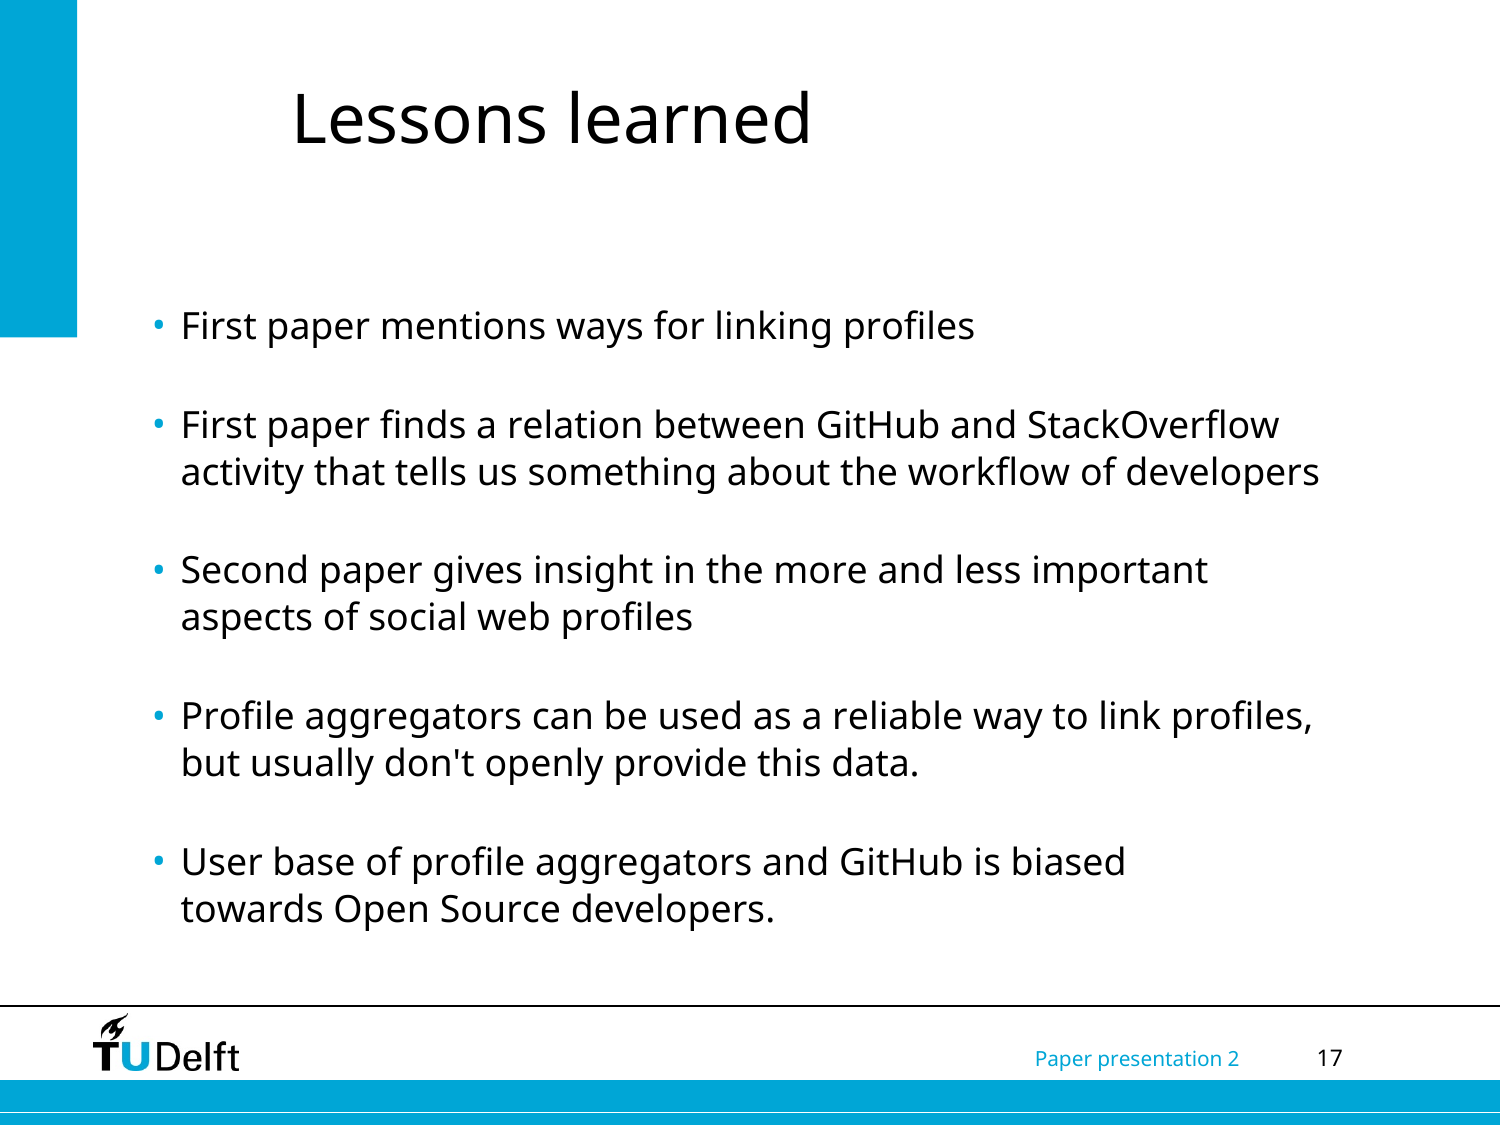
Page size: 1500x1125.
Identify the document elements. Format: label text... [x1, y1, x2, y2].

list First paper mentions ways for linking profiles First paper finds a relation between GitHub and StackOverflow activity that tells us something about the workflow of developers Second paper gives insight in the more and less important aspects of social web profiles Profile aggregators can be used as a reliable way to link profiles, but usually don't openly provide this data. User base of profile aggregators and GitHub is biased towards Open Source developers. [151, 299, 1323, 953]
picture [93, 1013, 239, 1071]
title Lessons learned [150, 74, 1326, 280]
